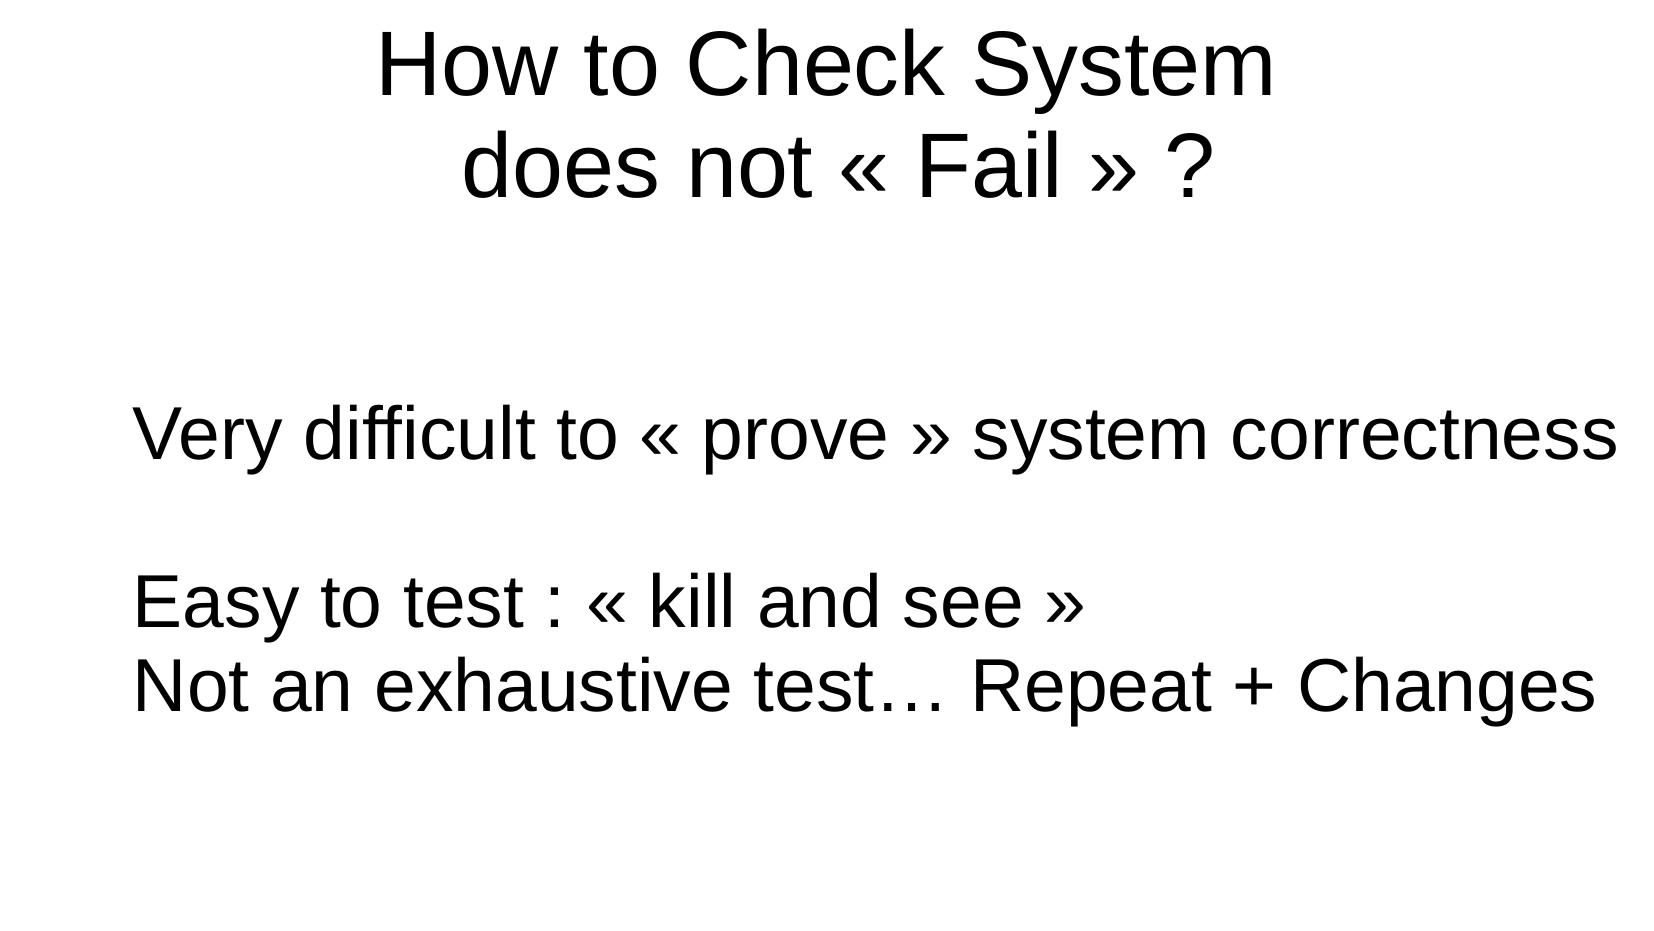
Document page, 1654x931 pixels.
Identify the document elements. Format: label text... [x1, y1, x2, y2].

title How to Check System does not « Fail » ? [82, 12, 1571, 218]
text_box Very difficult to « prove » system correctness Easy to test : « kill and see » Not an exhaustive test… Repeat + Changes [118, 383, 1635, 735]
